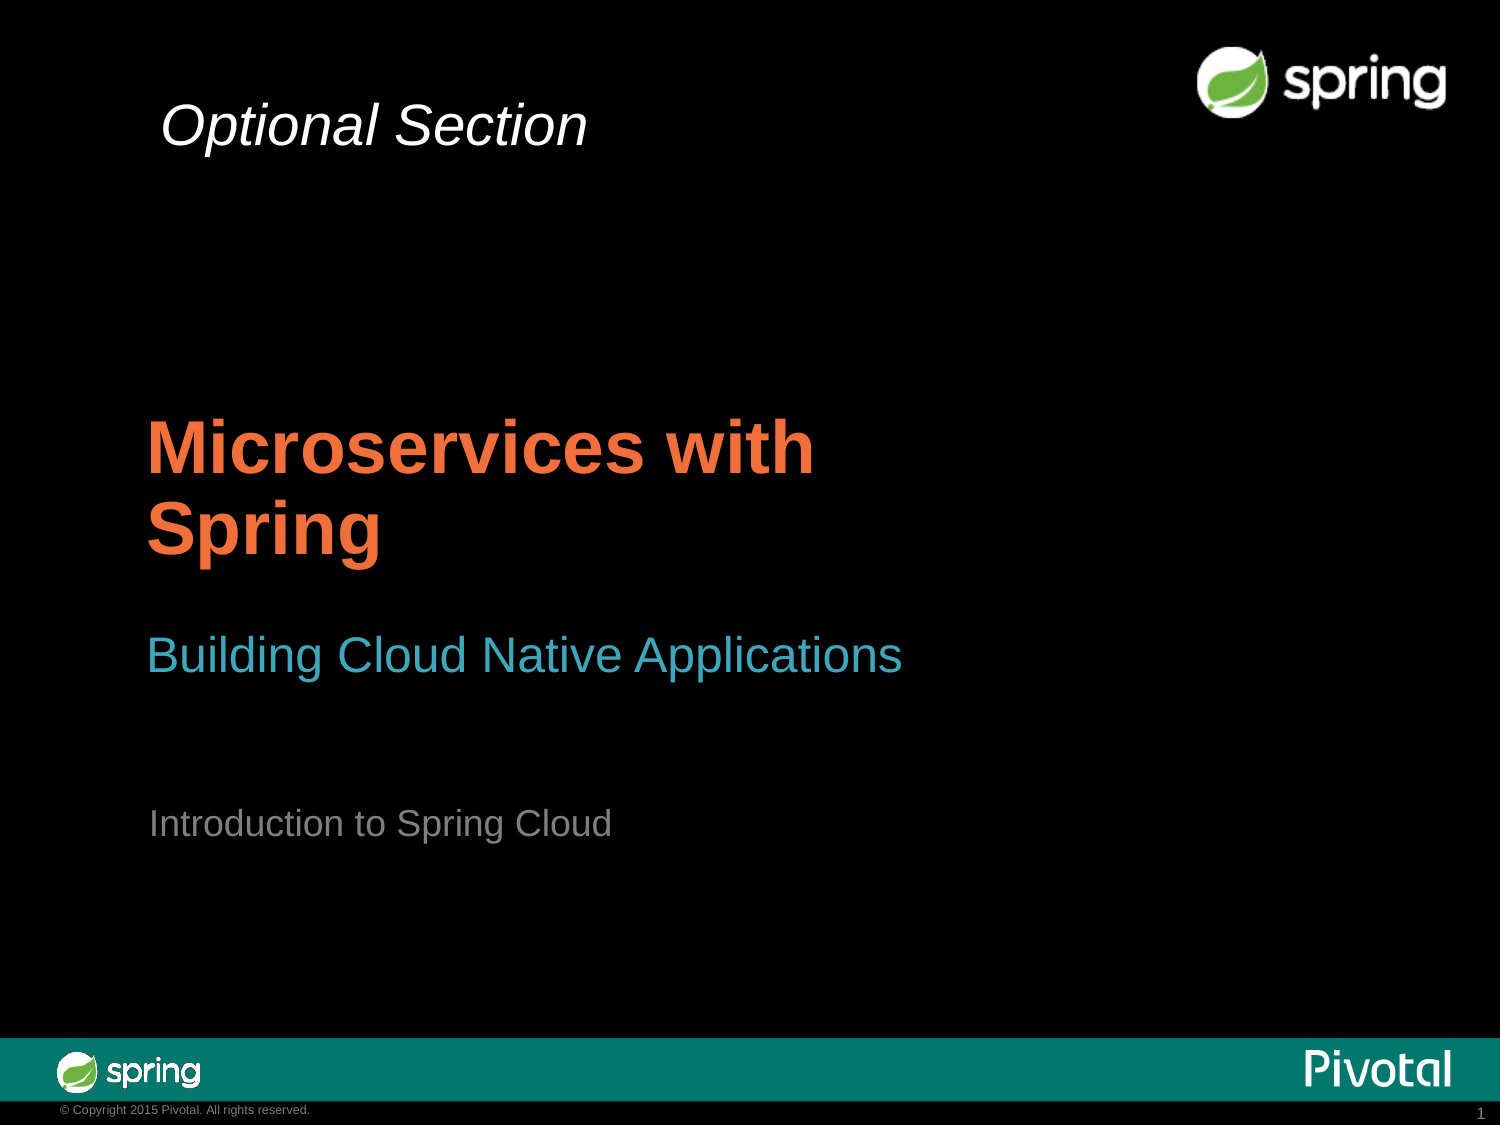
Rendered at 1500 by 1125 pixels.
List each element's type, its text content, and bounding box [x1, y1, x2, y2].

picture [1155, 28, 1465, 136]
list Introduction to Spring Cloud [148, 798, 974, 845]
text_box Building Cloud Native Applications [146, 622, 1139, 683]
text_box Optional Section [146, 80, 605, 165]
title Microservices with Spring [146, 399, 866, 571]
picture [1304, 1047, 1452, 1090]
picture [32, 1041, 210, 1103]
